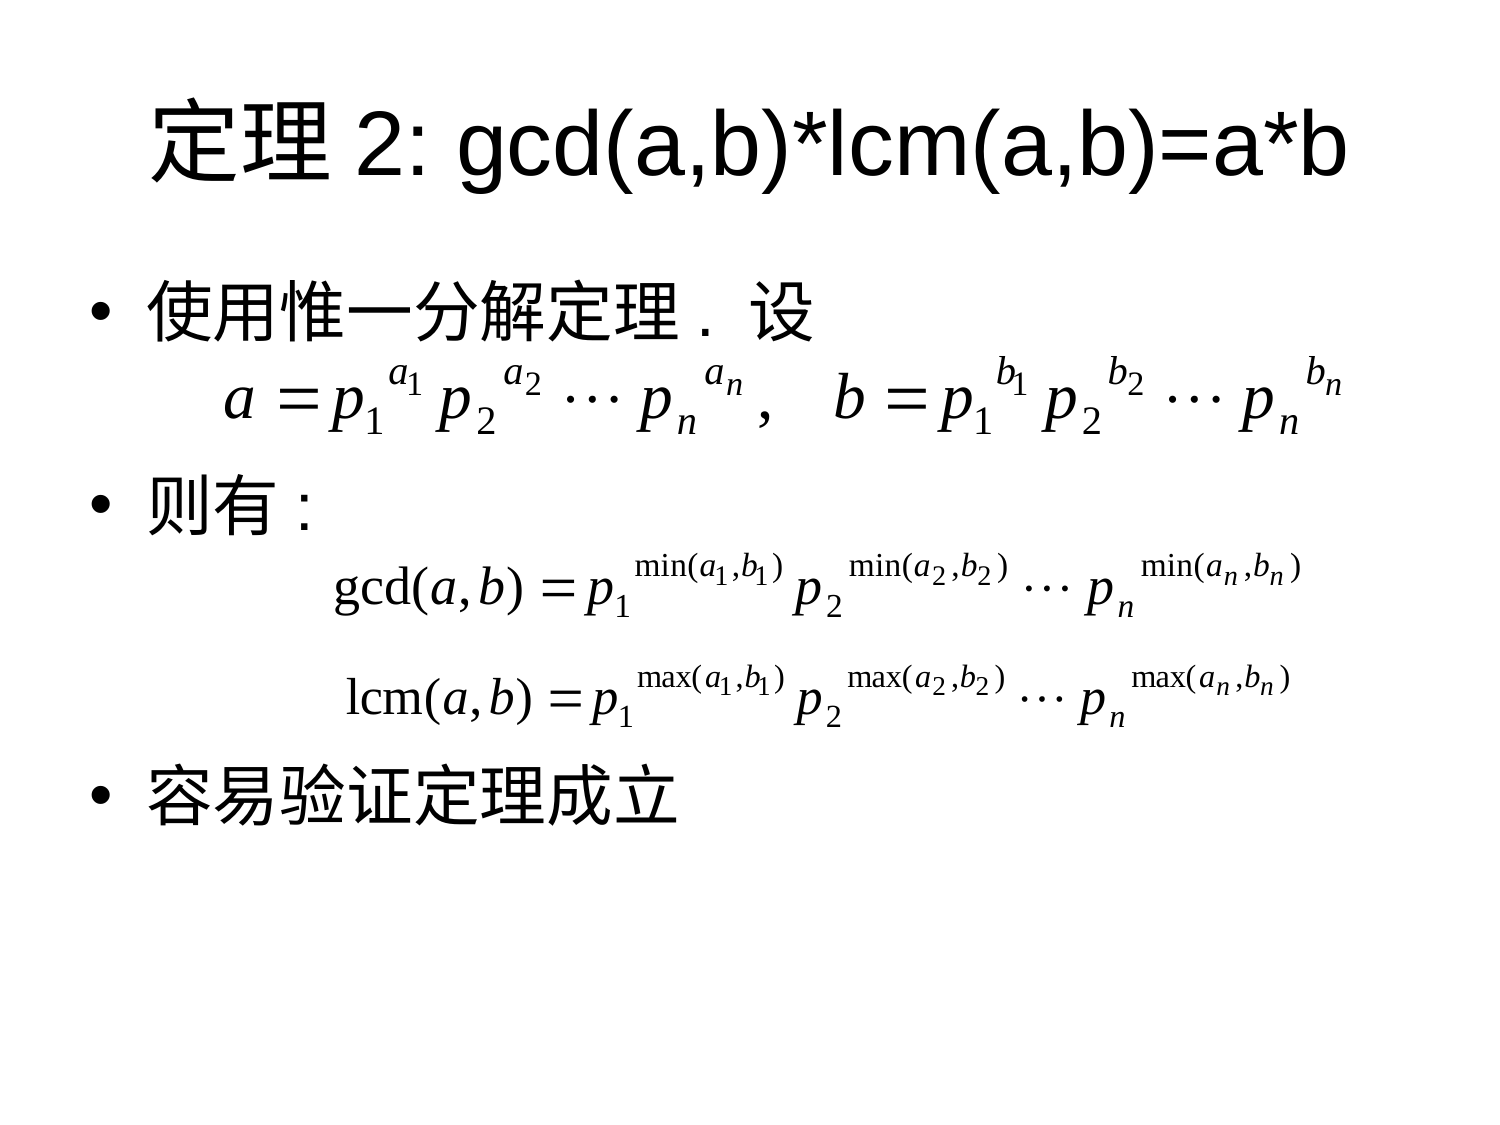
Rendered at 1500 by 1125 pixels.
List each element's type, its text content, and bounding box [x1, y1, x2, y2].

list 使用惟一分解定理. 设 则有: 容易验证定理成立 [75, 262, 1426, 1006]
chart [324, 537, 1313, 631]
chart [337, 650, 1300, 740]
title 定理2: gcd(a,b)*lcm(a,b)=a*b [75, 45, 1426, 233]
chart [212, 337, 1363, 450]
